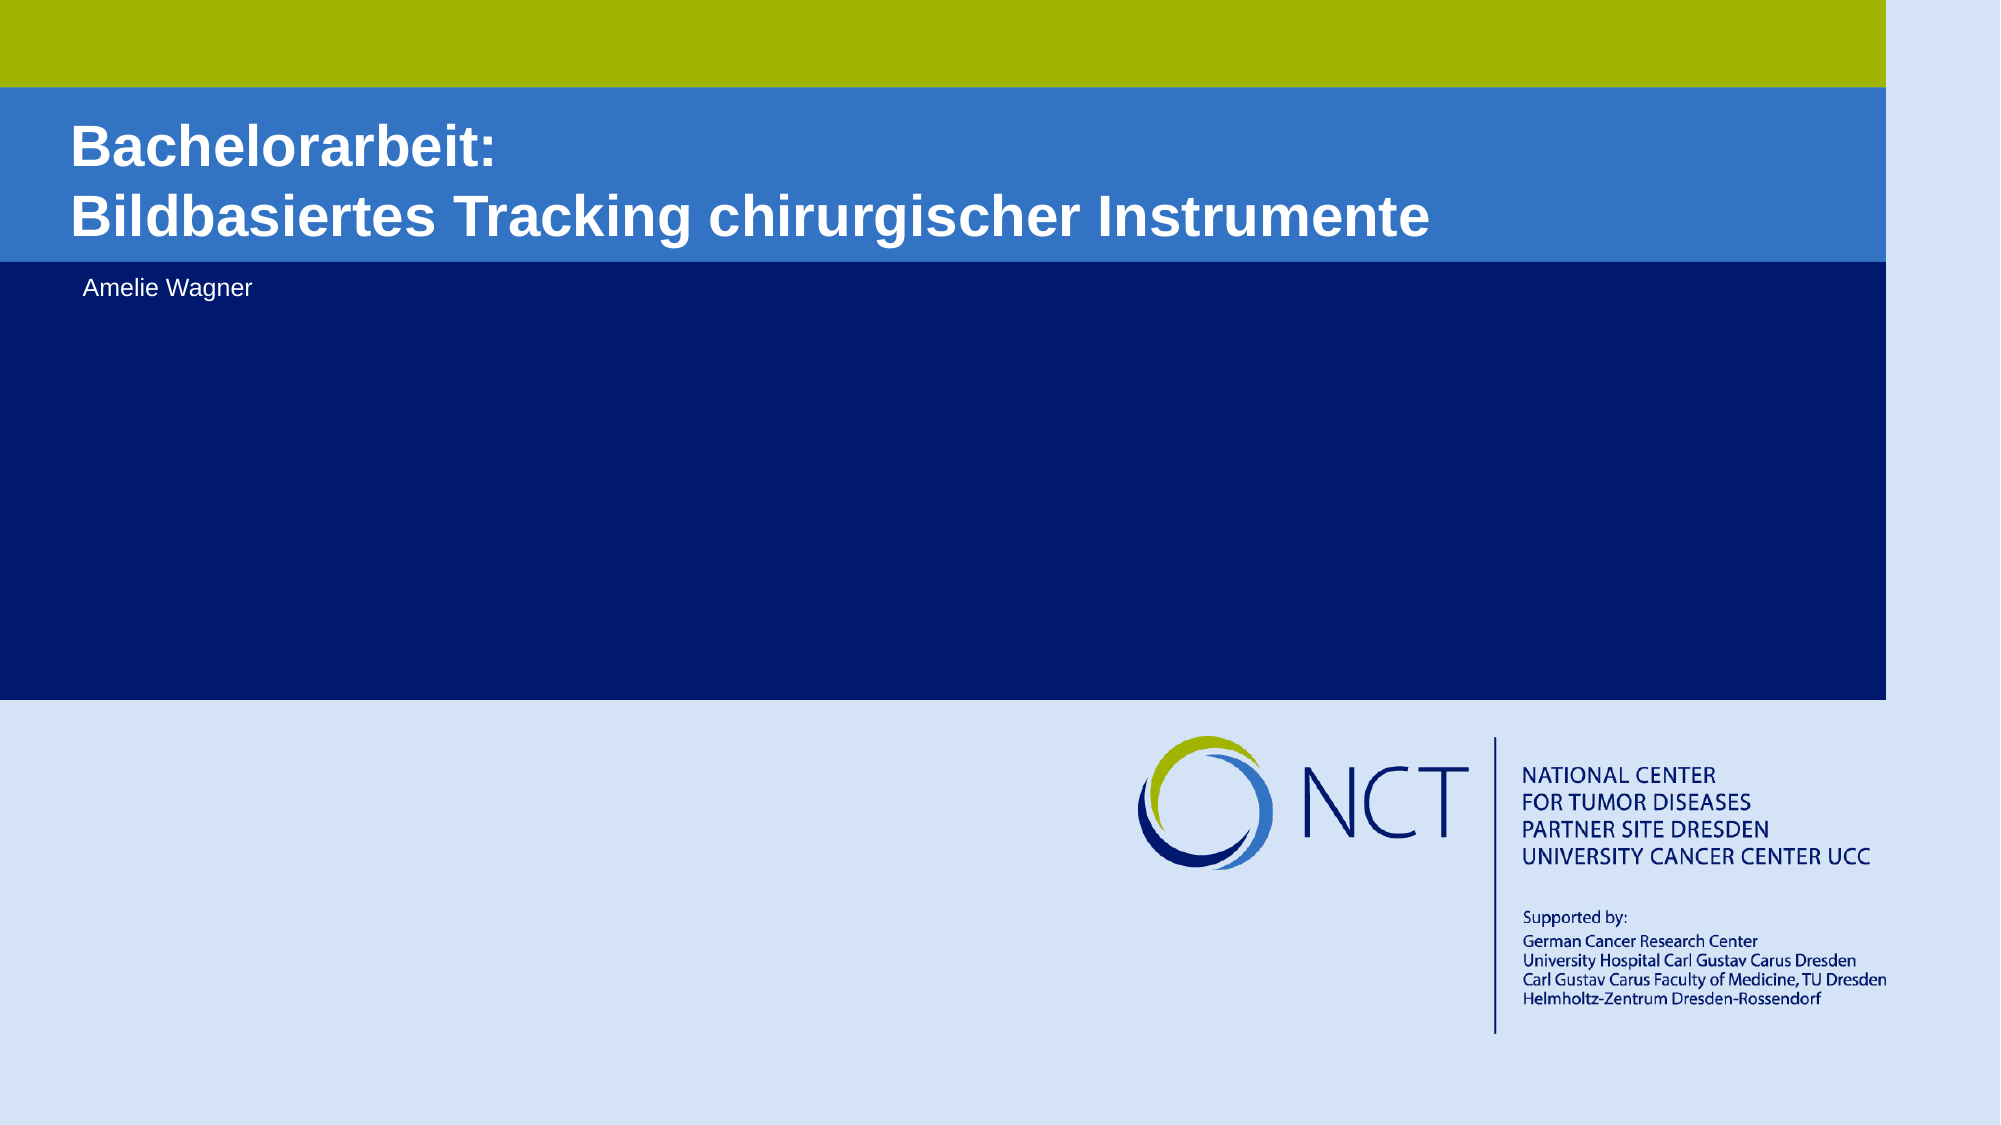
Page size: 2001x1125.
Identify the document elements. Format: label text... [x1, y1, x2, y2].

picture [1138, 736, 1886, 1034]
title Bachelorarbeit: Bildbasiertes Tracking chirurgischer Instrumente [70, 107, 1862, 296]
subtitle Amelie Wagner [82, 271, 1874, 414]
